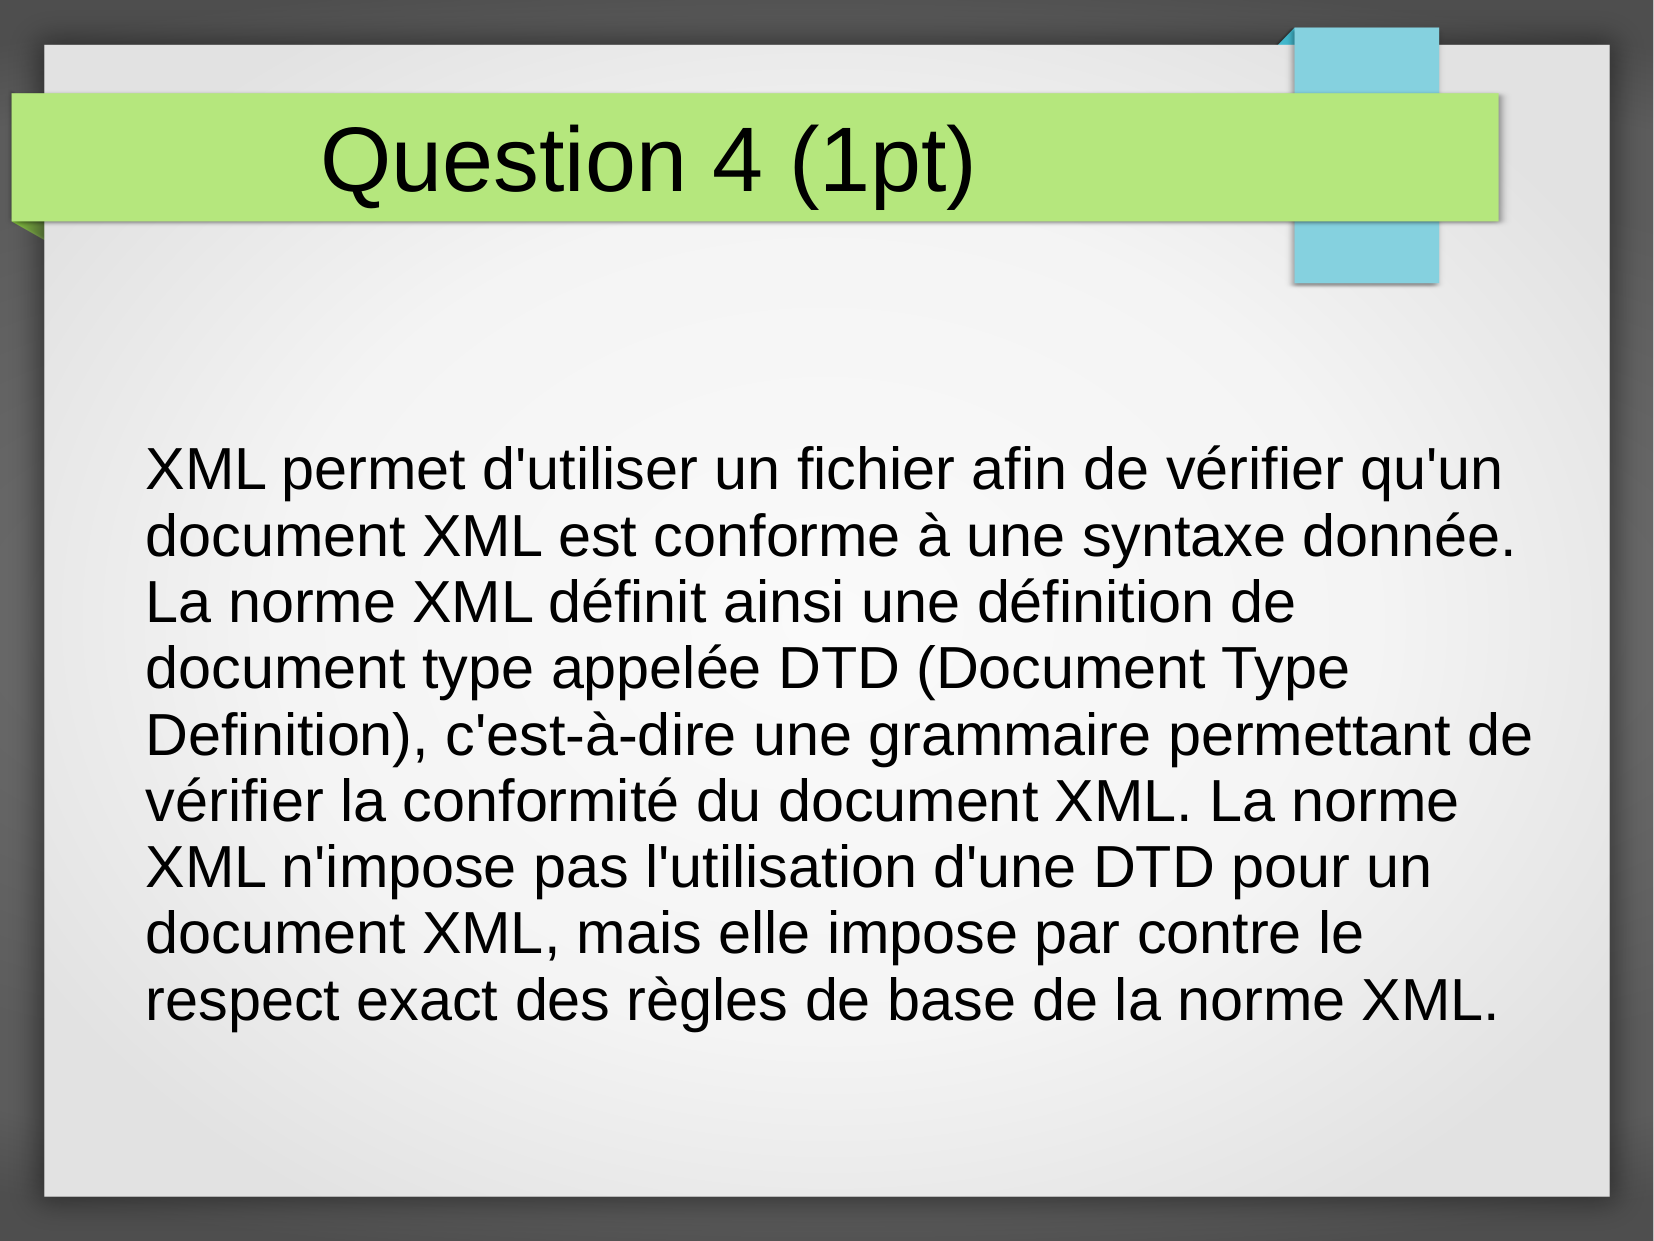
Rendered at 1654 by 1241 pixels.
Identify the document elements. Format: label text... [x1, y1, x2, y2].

list XML permet d'utiliser un fichier afin de vérifier qu'un document XML est conforme à une syntaxe donnée. La norme XML définit ainsi une définition de document type appelée DTD (Document Type Definition), c'est-à-dire une grammaire permettant de vérifier la conformité du document XML. La norme XML n'impose pas l'utilisation d'une DTD pour un document XML, mais elle impose par contre le respect exact des règles de base de la norme XML. [82, 343, 1538, 1063]
title Question 4 (1pt) [70, 106, 1229, 213]
picture [0, 0, 1654, 1241]
